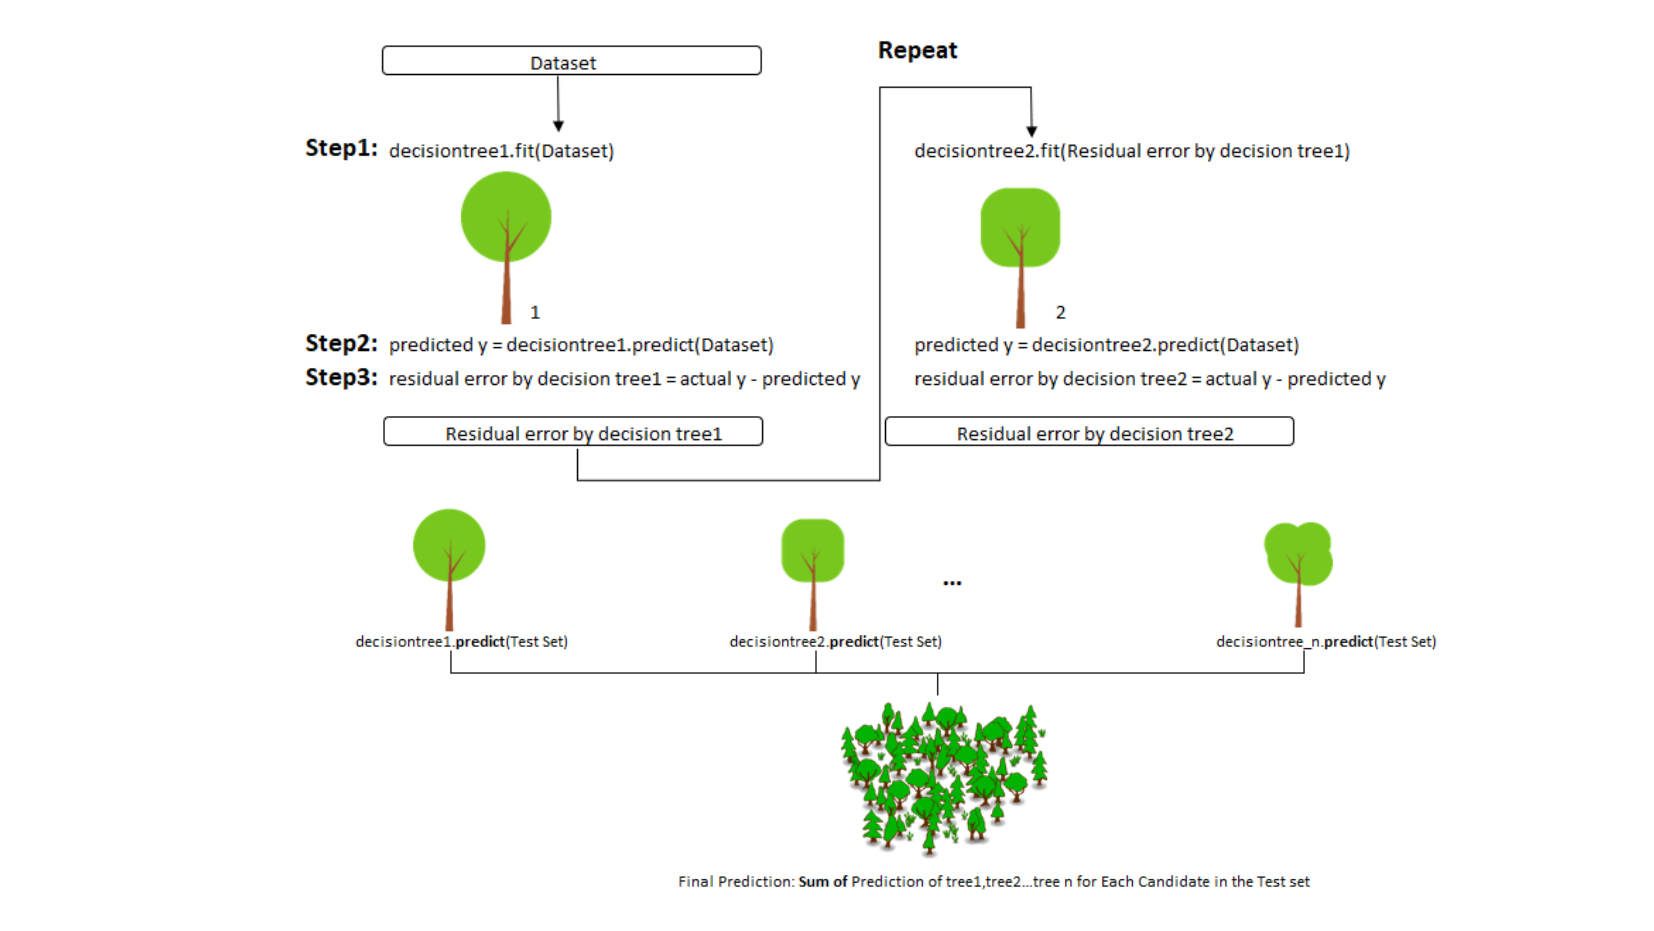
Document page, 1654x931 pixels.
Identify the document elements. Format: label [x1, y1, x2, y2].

picture [225, 0, 1561, 901]
